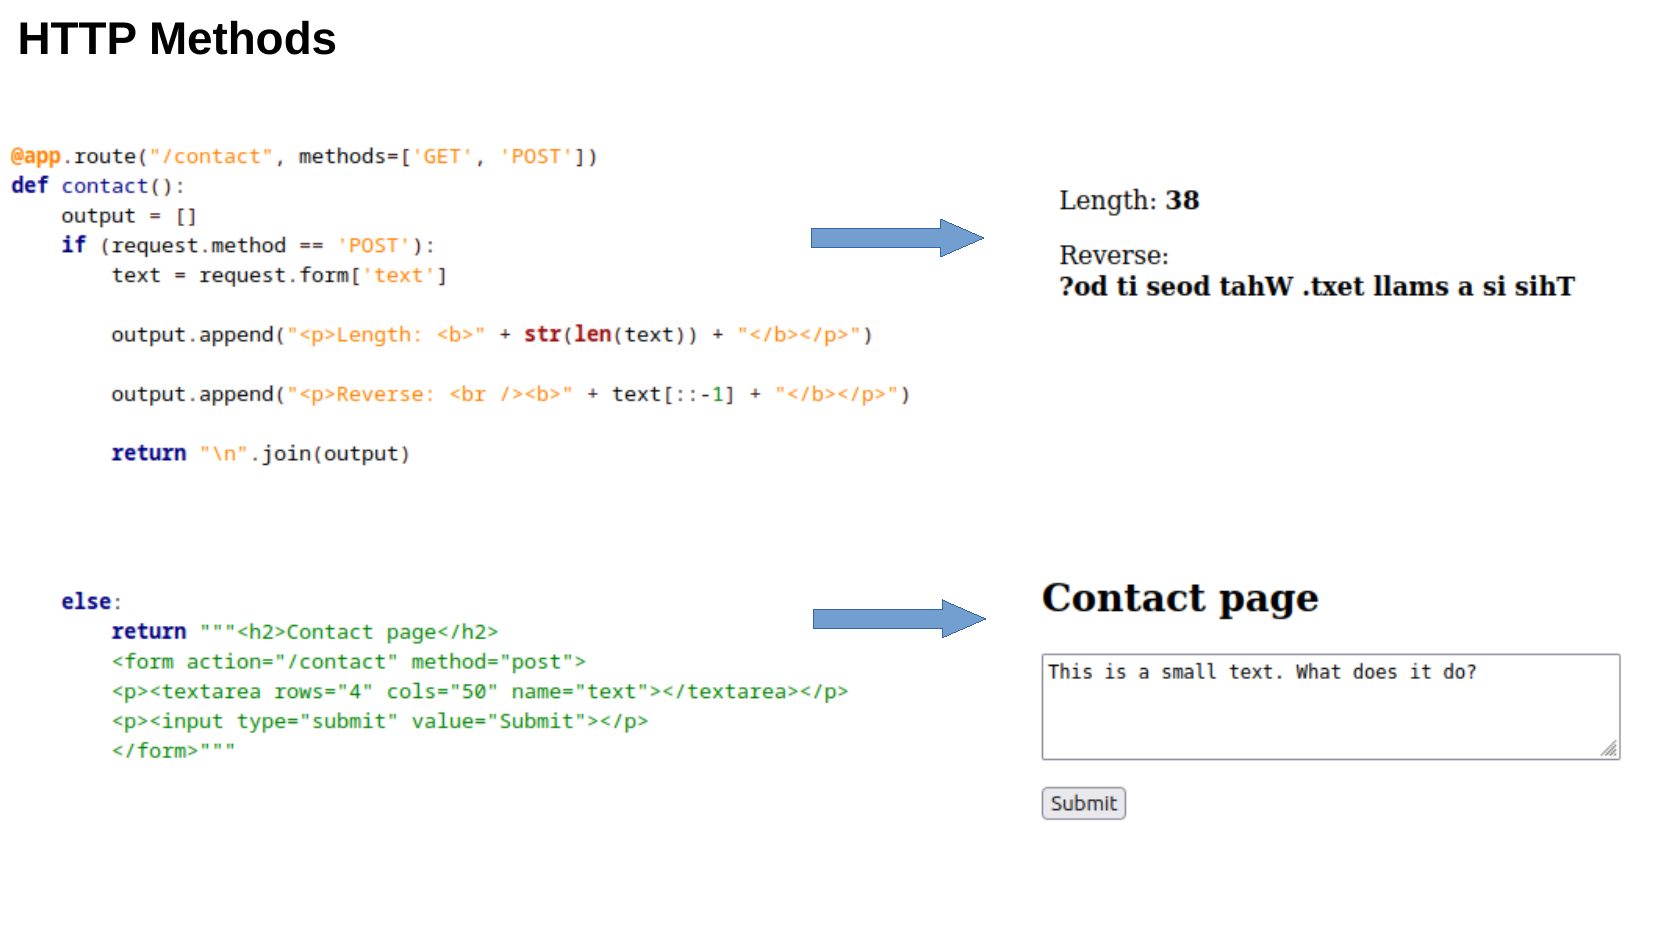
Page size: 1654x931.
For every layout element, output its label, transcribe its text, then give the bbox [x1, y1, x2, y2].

text_box [811, 219, 984, 257]
picture [10, 129, 912, 769]
picture [1050, 175, 1608, 357]
text_box [813, 599, 986, 638]
picture [1031, 566, 1632, 828]
title HTTP Methods [17, 12, 338, 65]
